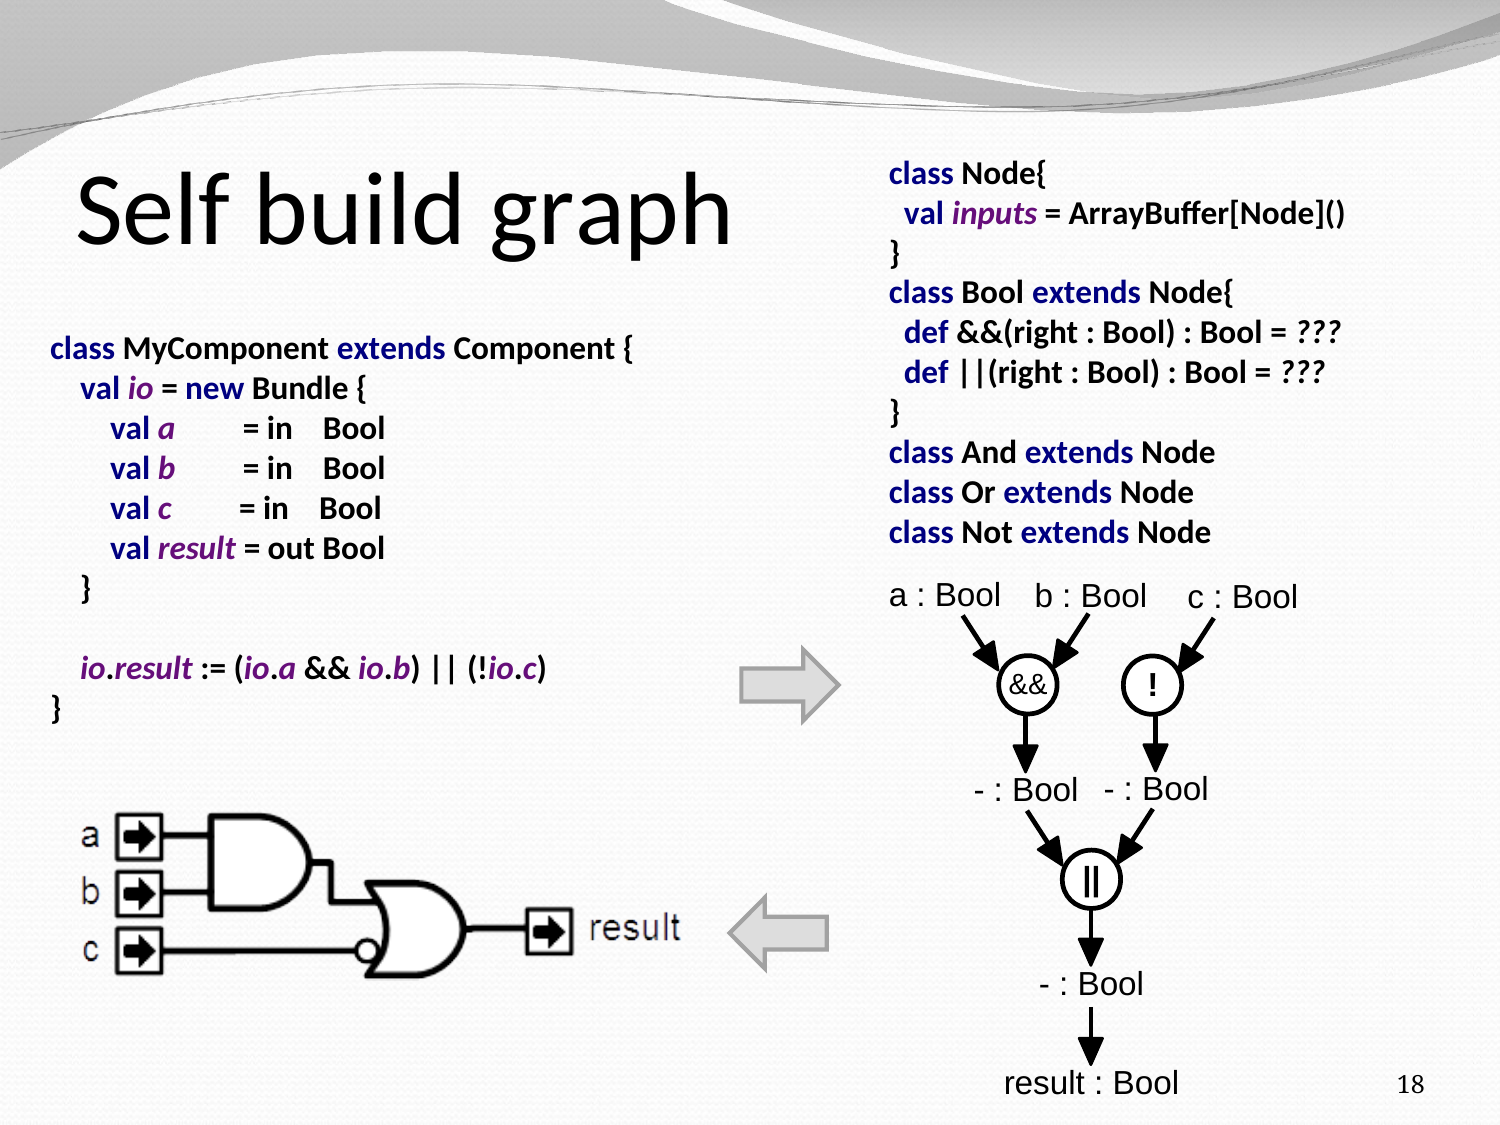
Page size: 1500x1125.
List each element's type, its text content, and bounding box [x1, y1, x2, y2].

text_box class MyComponent extends Component { val io = new Bundle { val a = in Bool val b = in Bool val c = in Bool val result = out Bool } io.result := (io.a && io.b) || (!io.c) } [35, 318, 874, 734]
text_box [729, 897, 827, 969]
picture [0, 0, 1500, 1125]
title Self build graph [75, 78, 1426, 266]
text_box <numéro> [1314, 1042, 1426, 1103]
text_box class Node{ val inputs = ArrayBuffer[Node]() } class Bool extends Node{ def &&(right : Bool) : Bool = ??? def ||(right : Bool) : Bool = ??? } class And extends Node class Or extends Node class Not extends Node [874, 143, 1500, 654]
